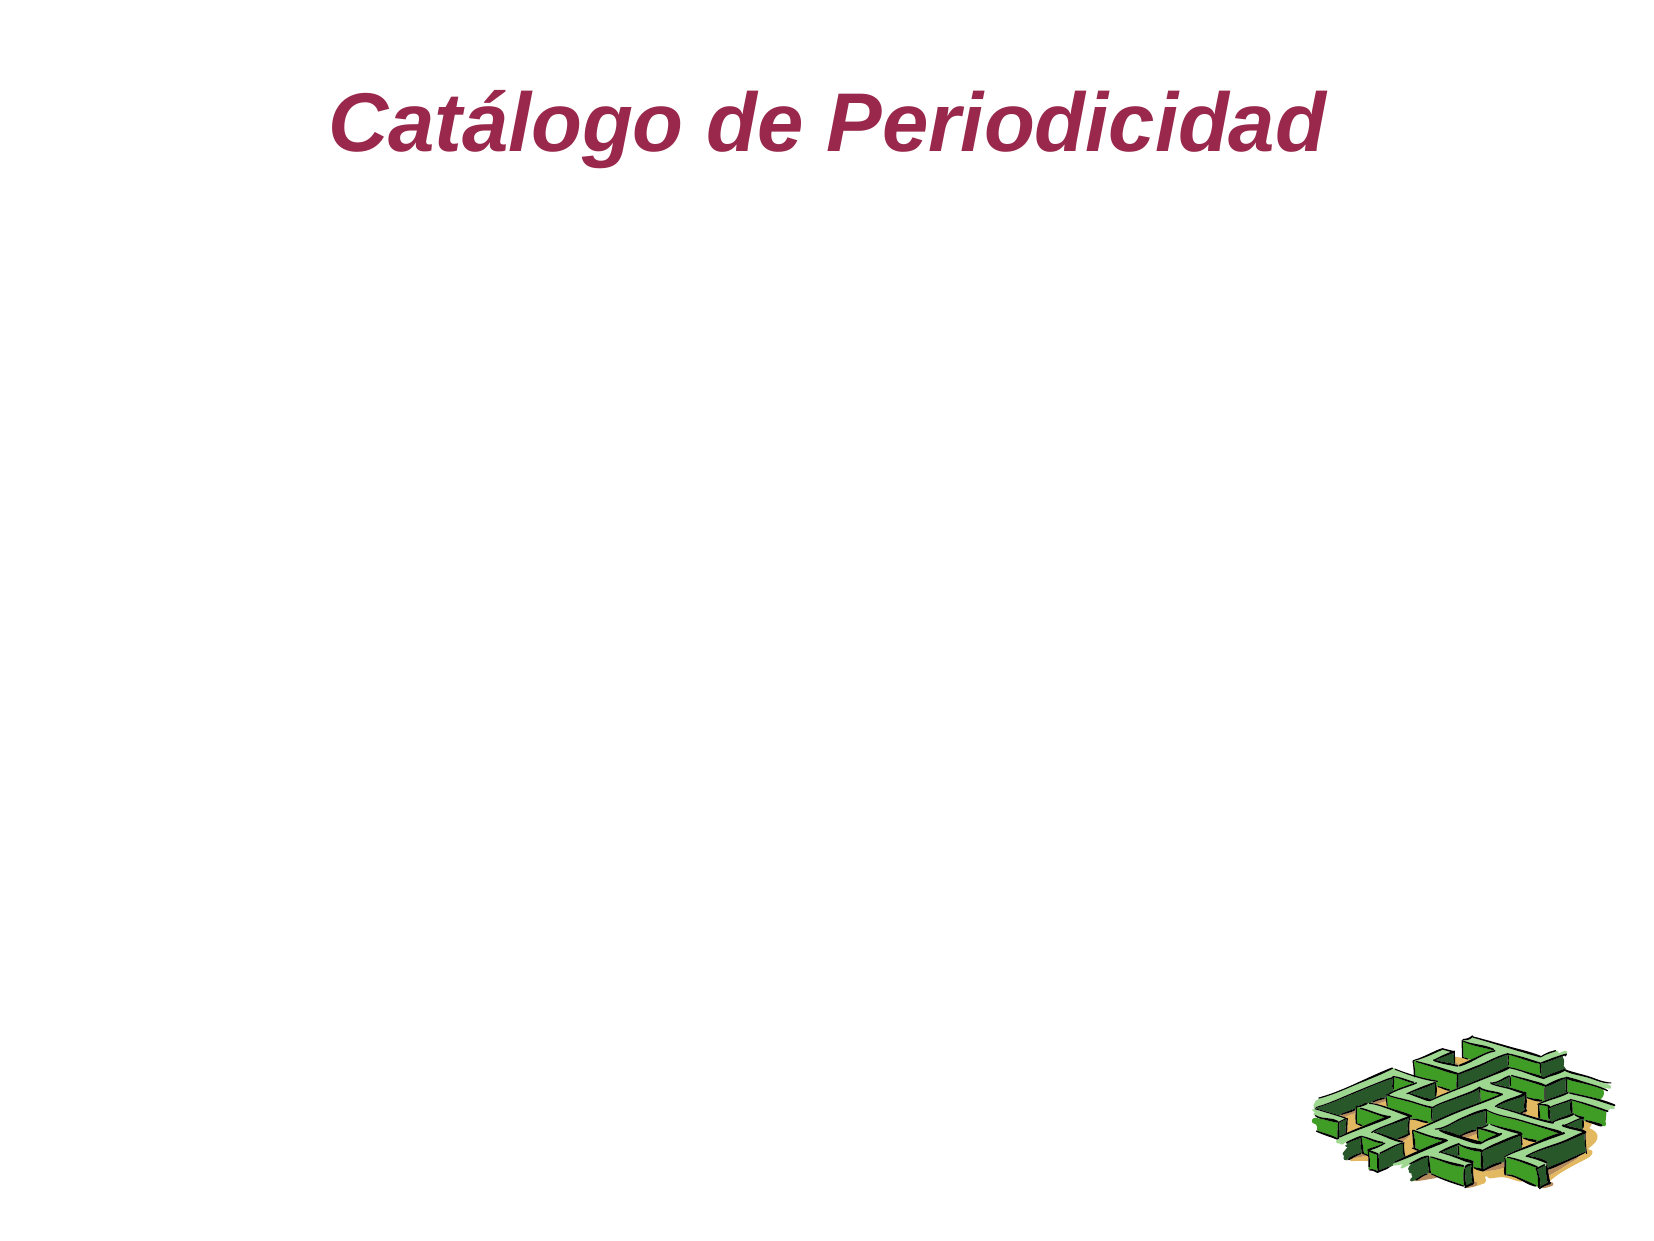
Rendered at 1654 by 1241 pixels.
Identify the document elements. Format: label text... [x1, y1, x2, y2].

title Catálogo de Periodicidad [121, 19, 1534, 227]
